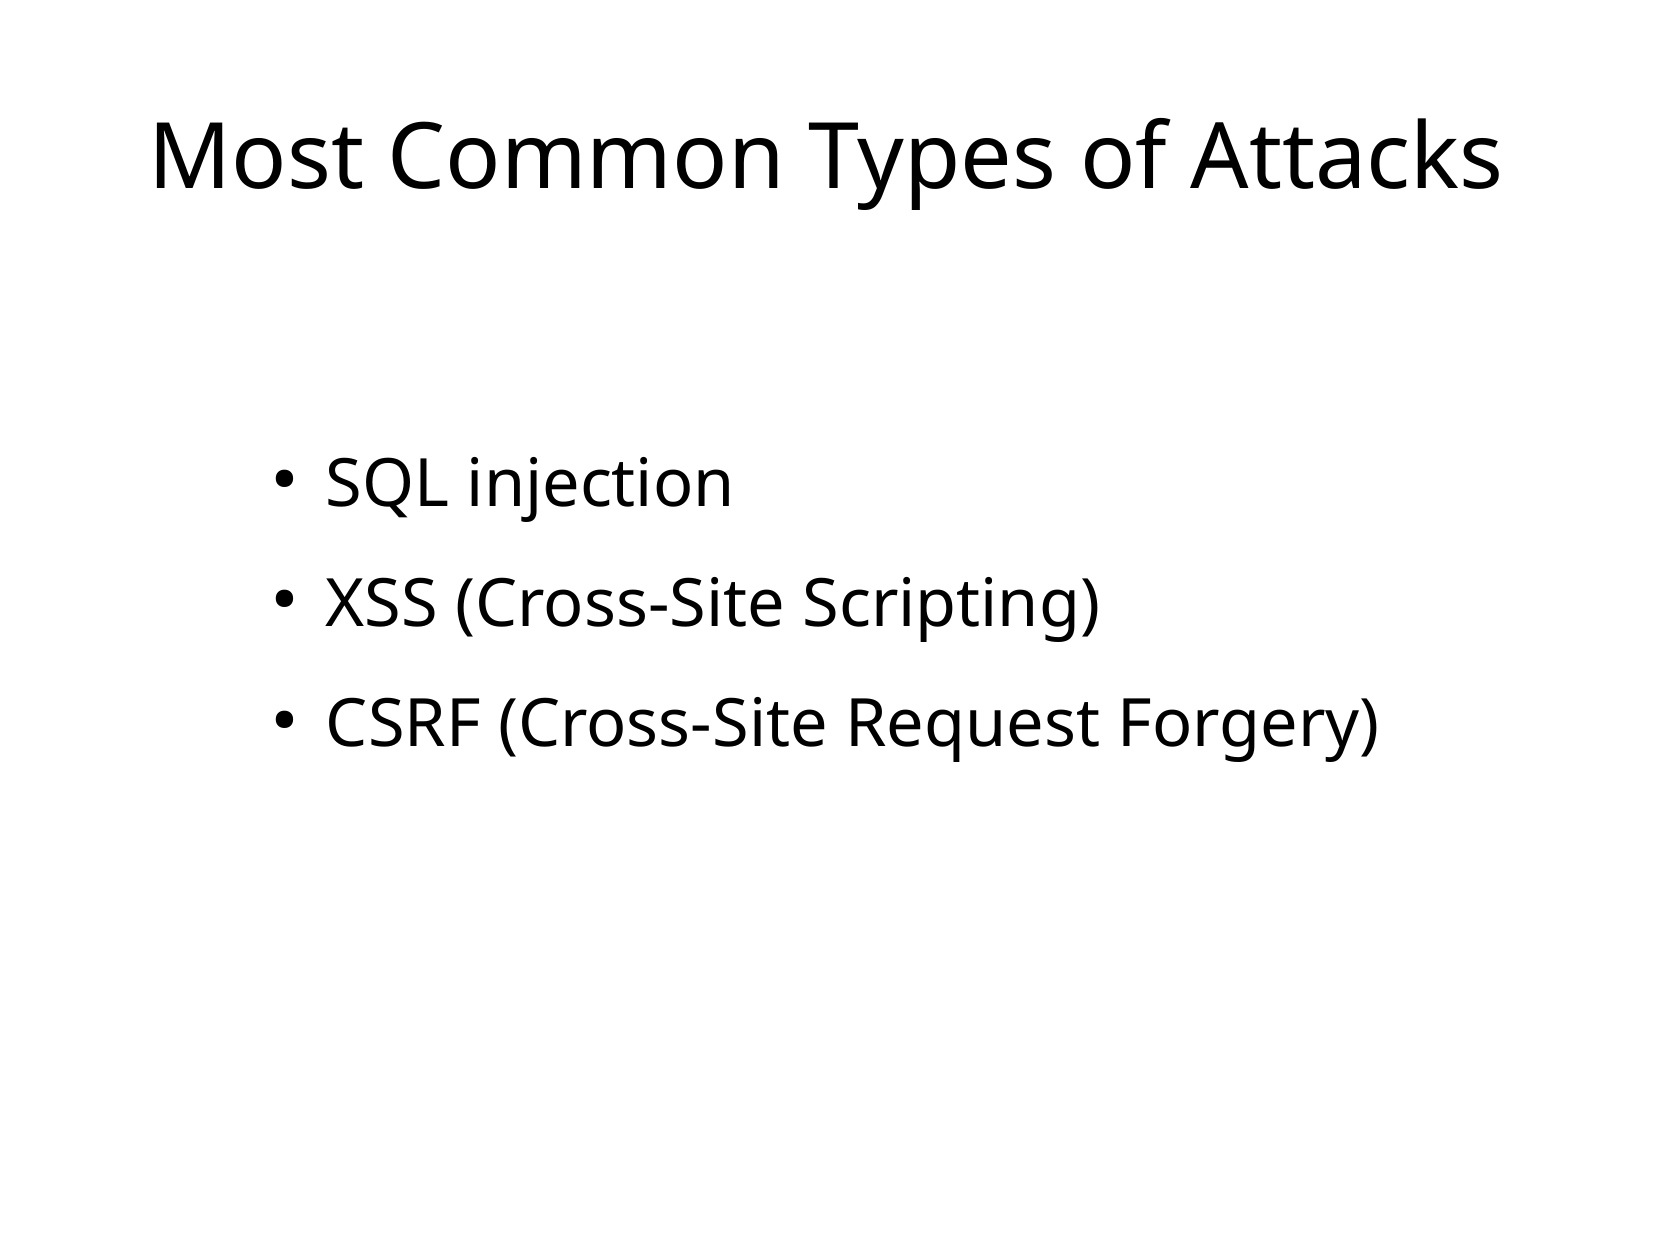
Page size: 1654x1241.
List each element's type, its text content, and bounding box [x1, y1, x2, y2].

title Most Common Types of Attacks [82, 49, 1571, 257]
list SQL injection XSS (Cross-Site Scripting) CSRF (Cross-Site Request Forgery) [255, 435, 1456, 1010]
